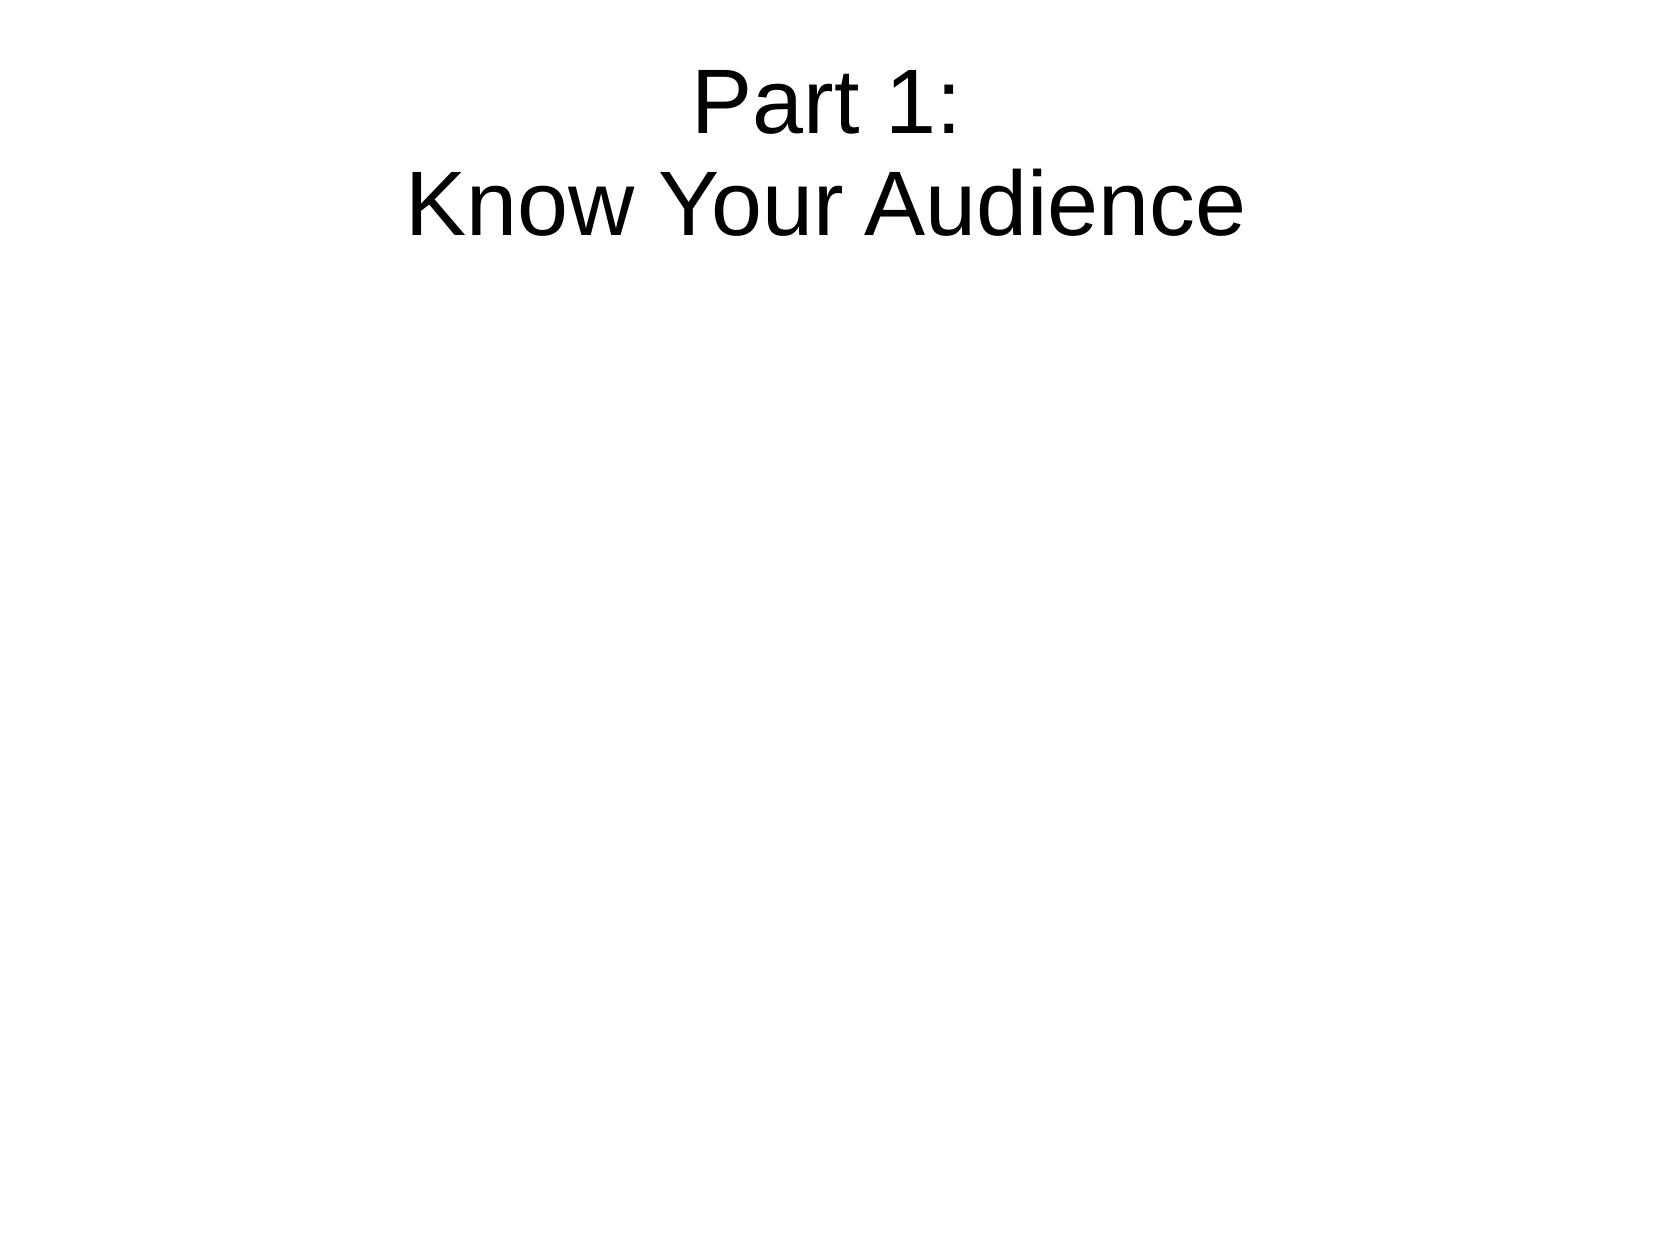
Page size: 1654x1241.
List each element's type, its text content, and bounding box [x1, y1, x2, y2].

title Part 1: Know Your Audience [82, 49, 1571, 257]
